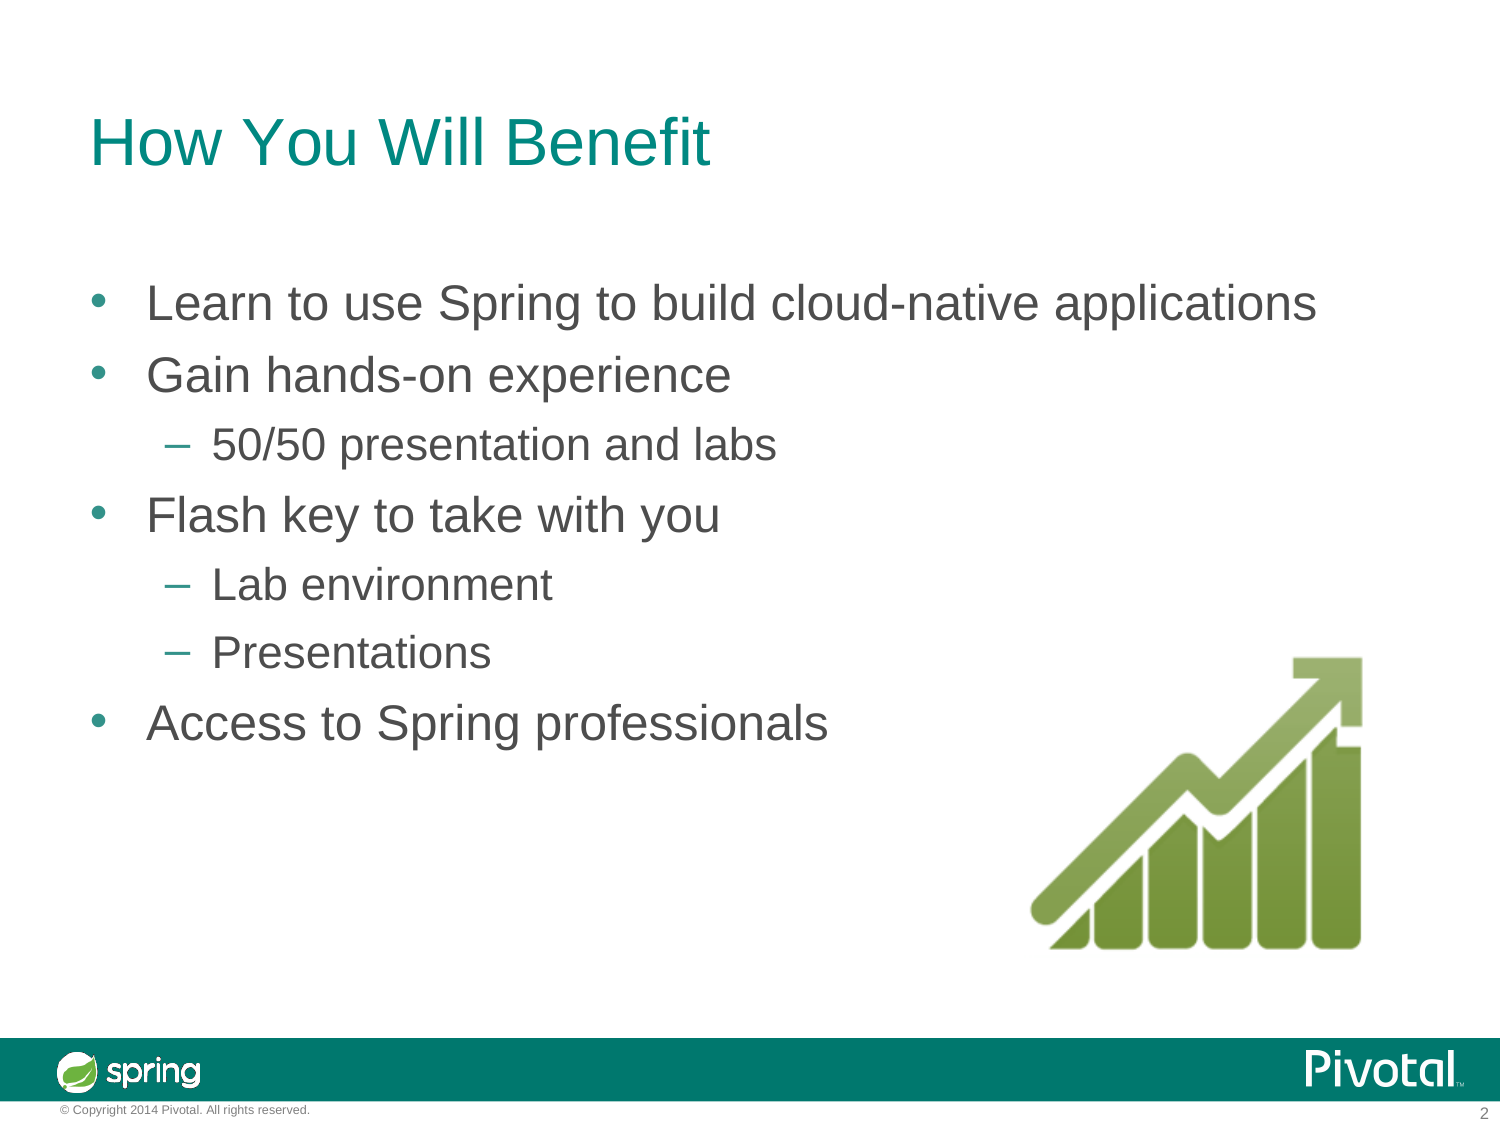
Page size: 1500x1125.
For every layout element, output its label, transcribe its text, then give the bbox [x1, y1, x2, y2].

list Learn to use Spring to build cloud-native applications Gain hands-on experience 50/50 presentation and labs Flash key to take with you Lab environment Presentations Access to Spring professionals [75, 262, 1426, 1005]
picture [32, 1041, 210, 1103]
picture [1024, 649, 1380, 965]
title How You Will Benefit [75, 45, 1426, 233]
picture [1306, 1050, 1464, 1087]
